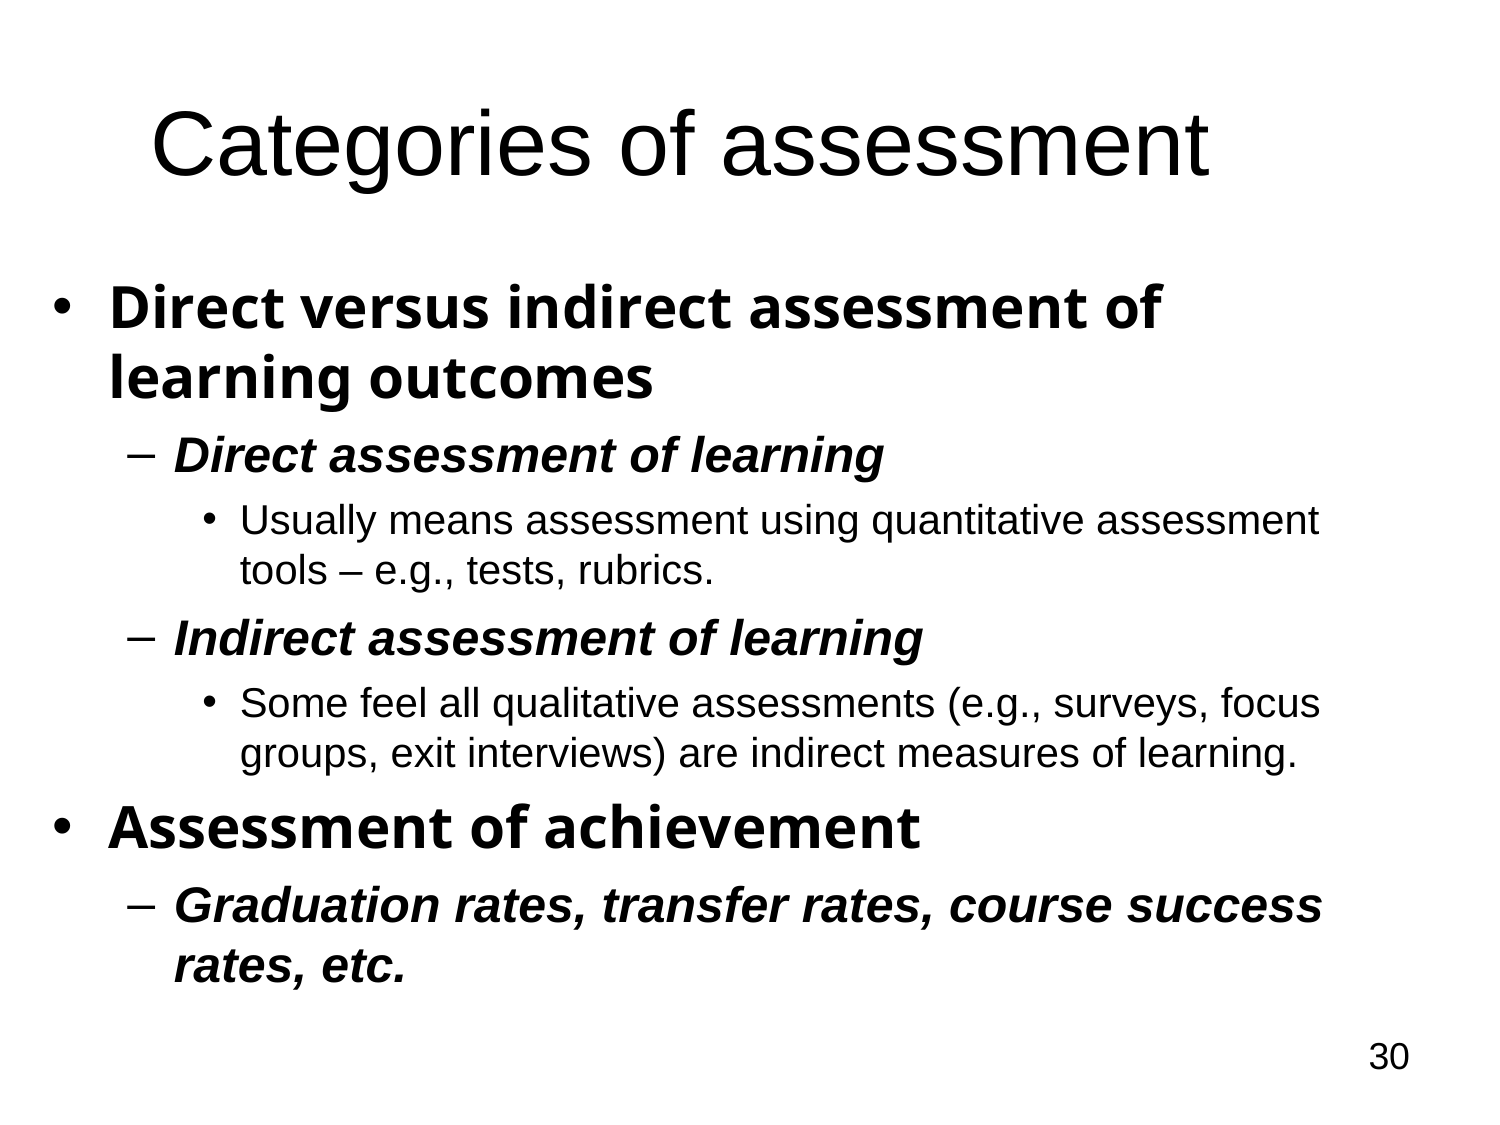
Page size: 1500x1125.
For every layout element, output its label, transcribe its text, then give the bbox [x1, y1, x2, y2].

title Categories of assessment [75, 45, 1426, 233]
list Direct versus indirect assessment of learning outcomes Direct assessment of learning Usually means assessment using quantitative assessment tools – e.g., tests, rubrics. Indirect assessment of learning Some feel all qualitative assessments (e.g., surveys, focus groups, exit interviews) are indirect measures of learning. Assessment of achievement Graduation rates, transfer rates, course success rates, etc. [37, 262, 1425, 1005]
